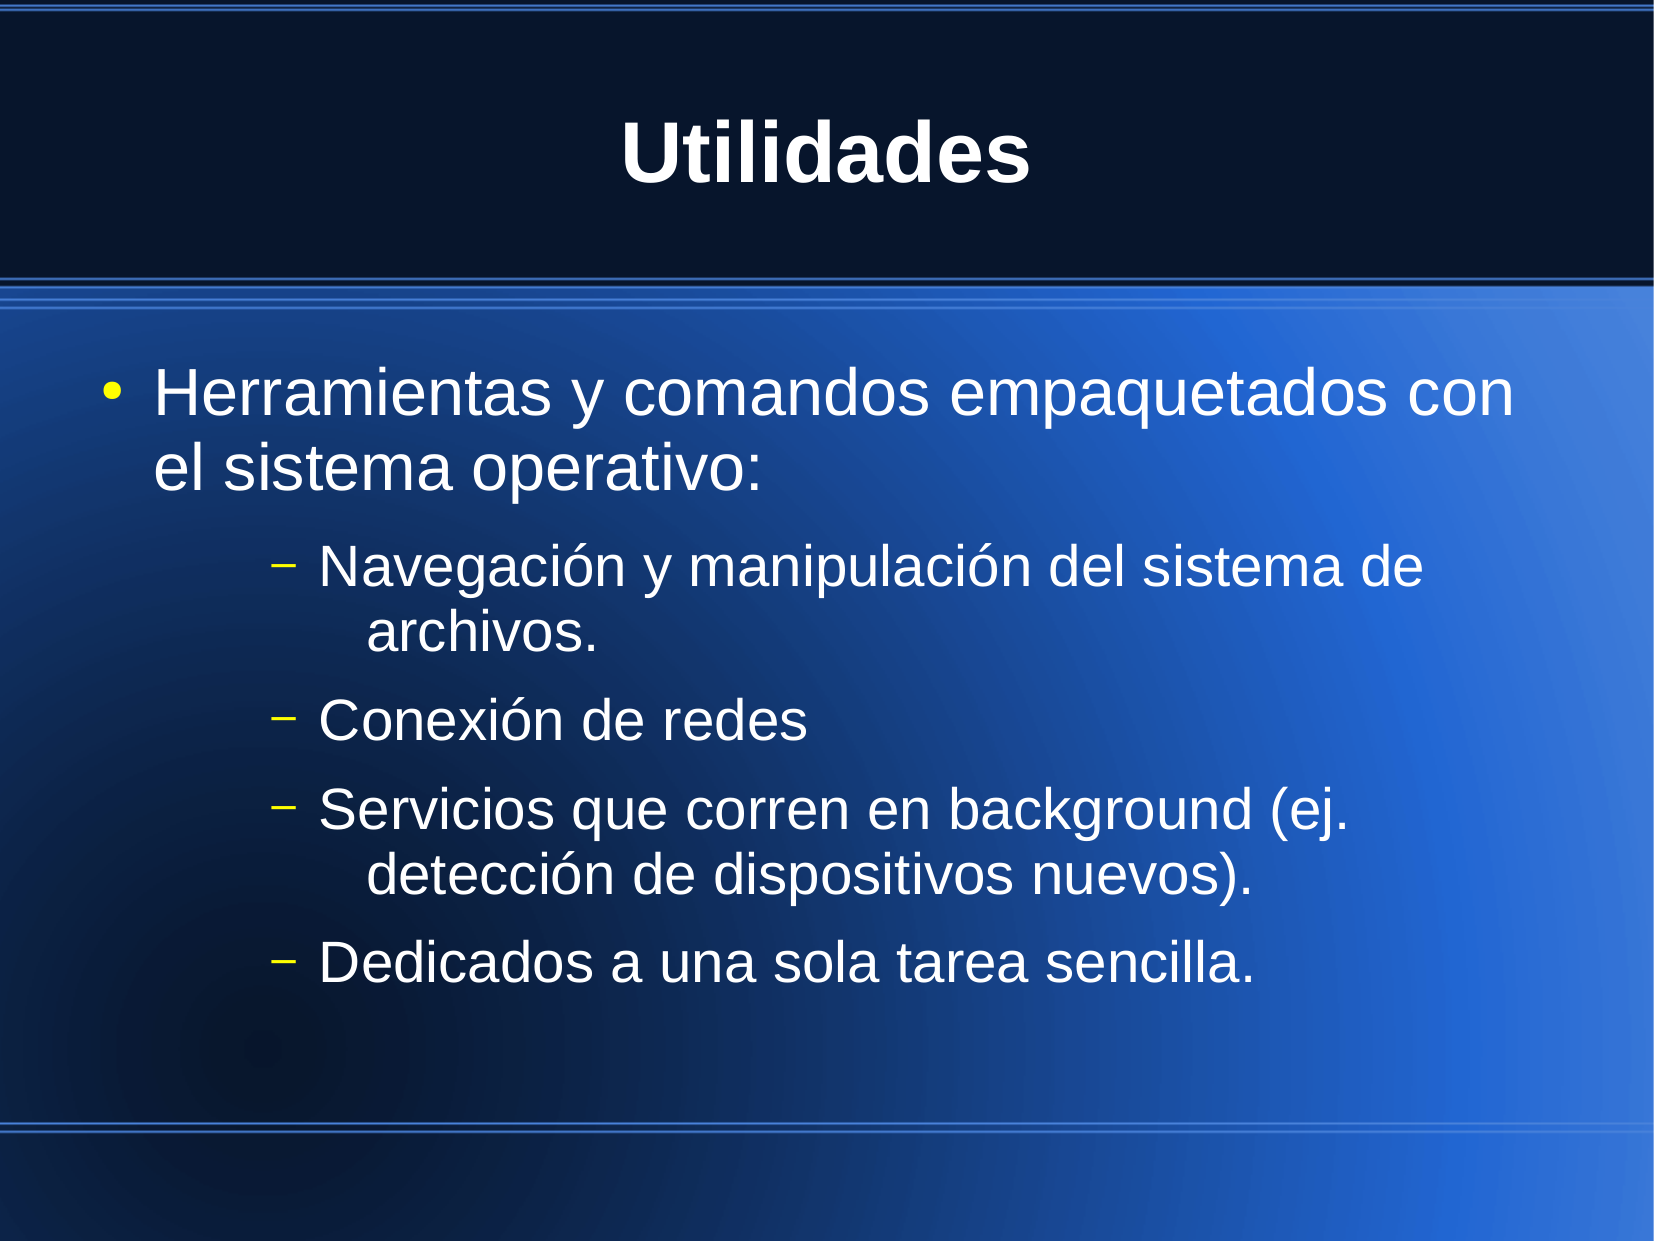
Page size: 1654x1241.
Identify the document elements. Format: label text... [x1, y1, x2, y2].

list Herramientas y comandos empaquetados con el sistema operativo: Navegación y manipulación del sistema de archivos. Conexión de redes Servicios que corren en background (ej. detección de dispositivos nuevos). Dedicados a una sola tarea sencilla. [82, 355, 1571, 1075]
picture [0, 0, 1654, 1241]
title Utilidades [82, 49, 1571, 257]
